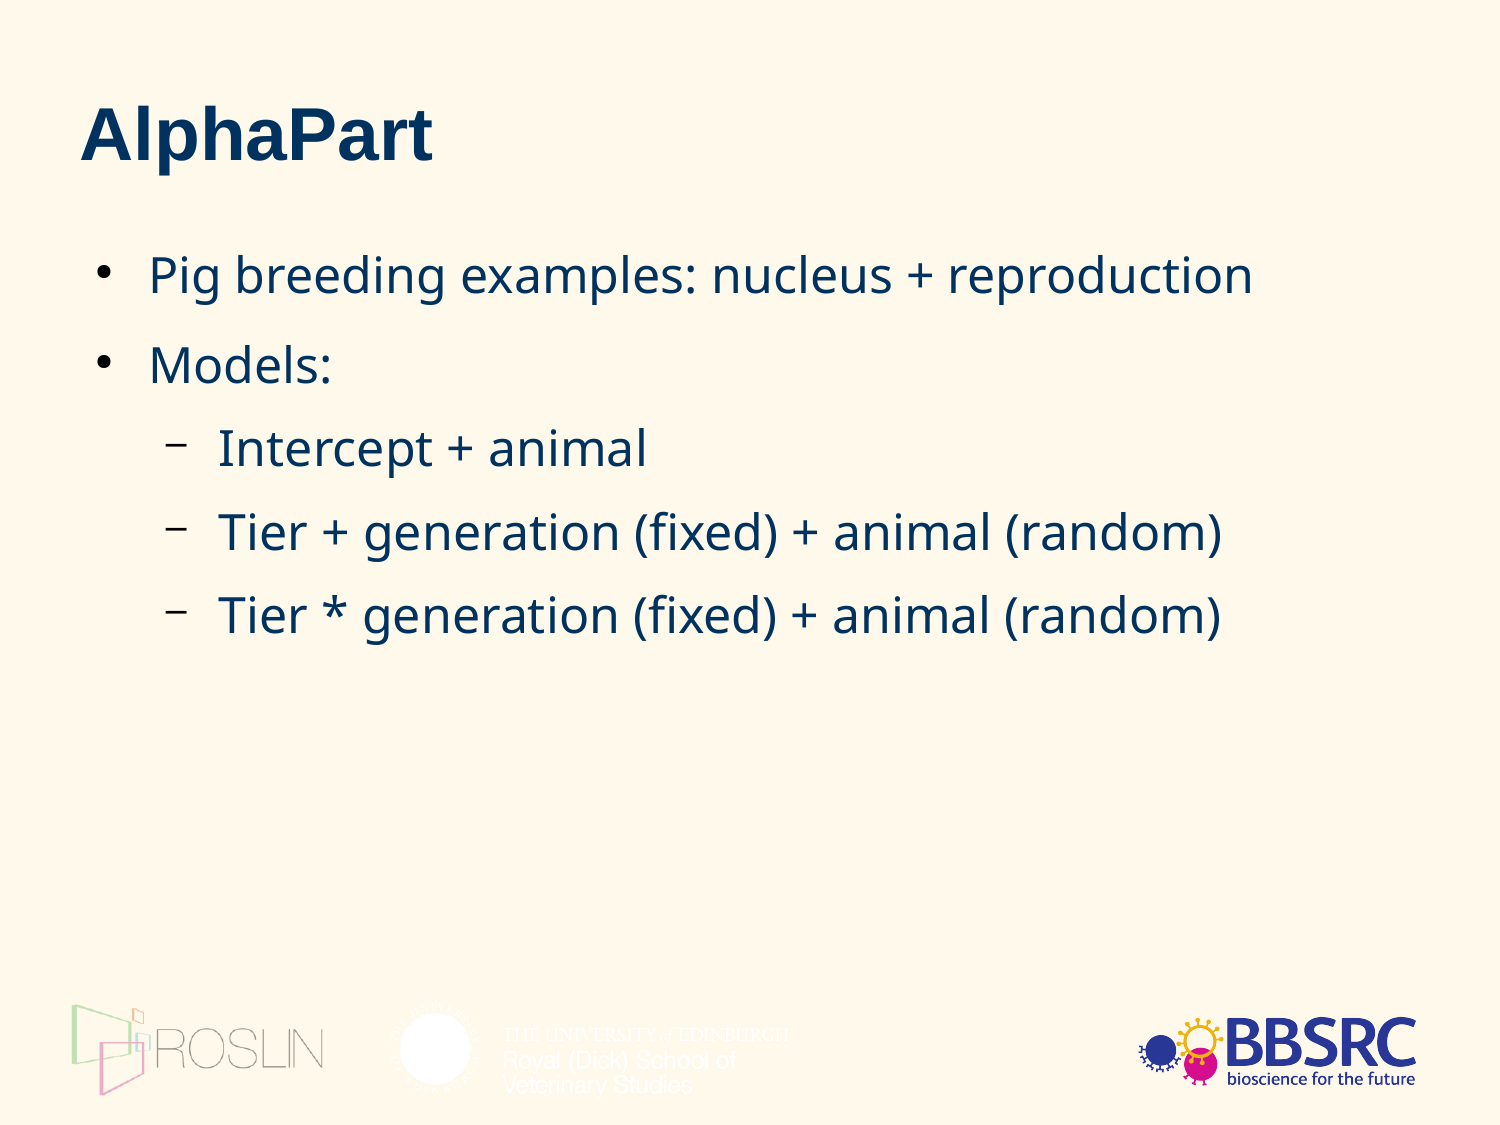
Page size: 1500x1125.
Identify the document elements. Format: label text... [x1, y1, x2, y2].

picture [1137, 1014, 1416, 1092]
list Pig breeding examples: nucleus + reproduction Models: Intercept + animal Tier + generation (fixed) + animal (random) Tier * generation (fixed) + animal (random) [62, 236, 1425, 975]
title AlphaPart [64, 78, 1425, 185]
picture [64, 975, 336, 1118]
